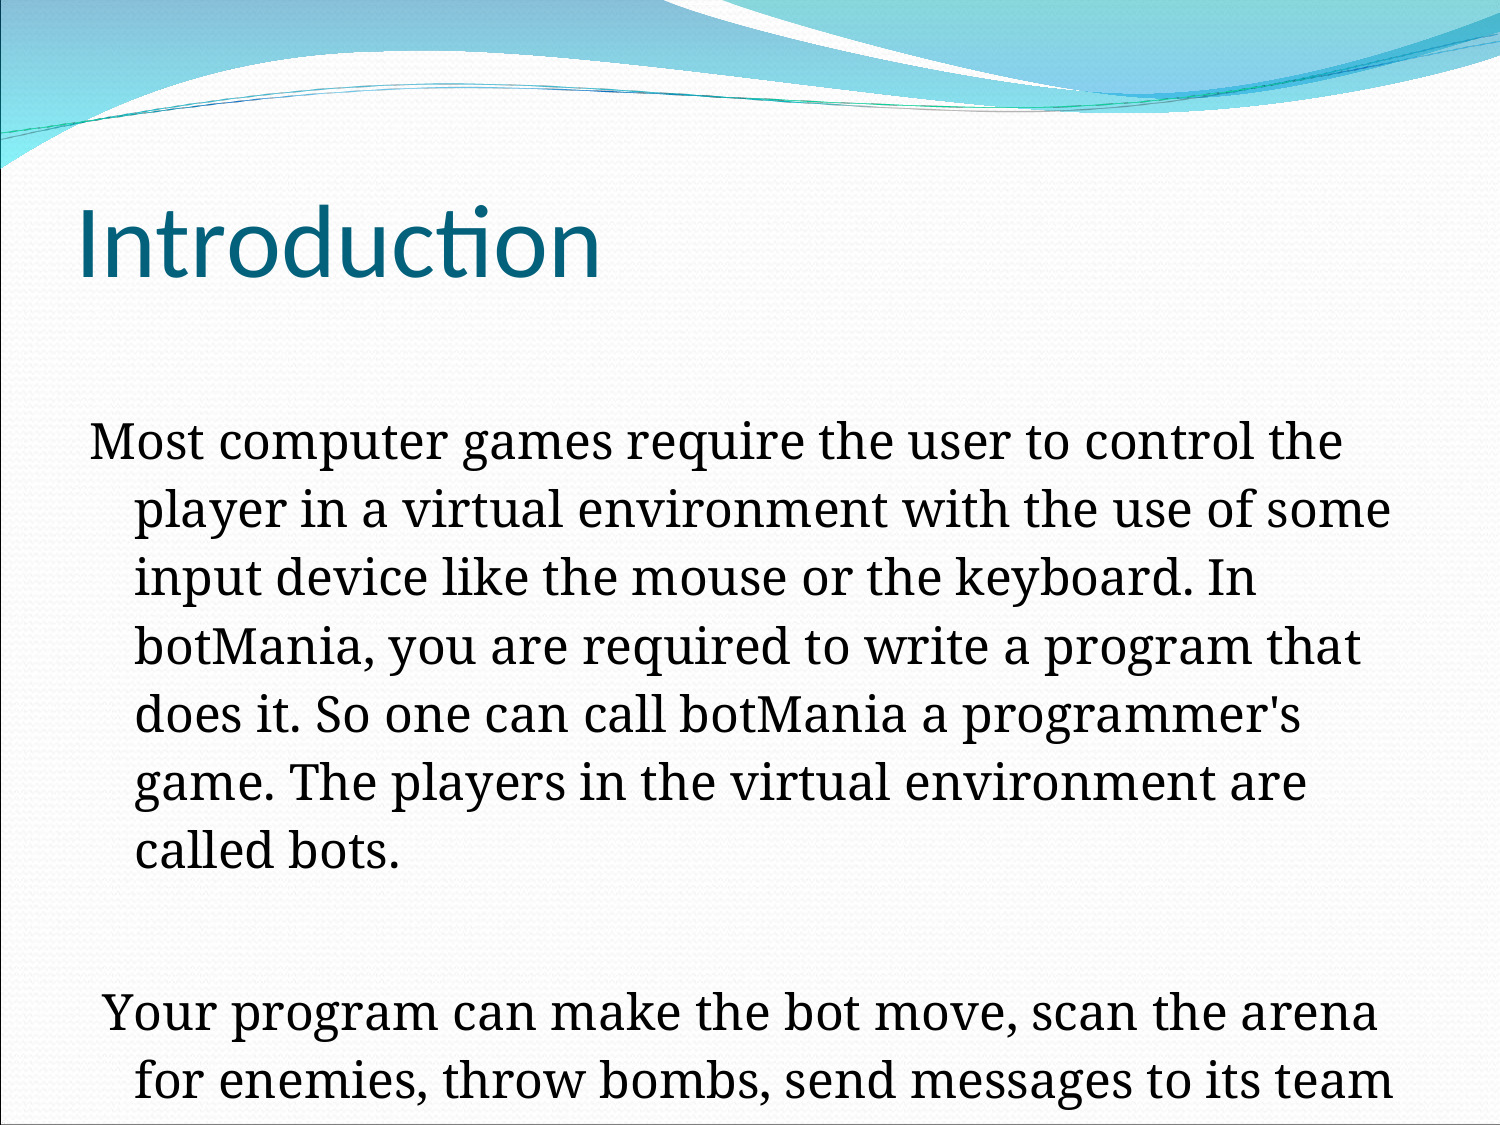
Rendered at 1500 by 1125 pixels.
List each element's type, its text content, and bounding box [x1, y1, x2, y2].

list Most computer games require the user to control the player in a virtual environment with the use of some input device like the mouse or the keyboard. In botMania, you are required to write a program that does it. So one can call botMania a programmer's game. The players in the virtual environment are called bots. Your program can make the bot move, scan the arena for enemies, throw bombs, send messages to its team members, etc. [75, 317, 1426, 1125]
picture [0, 0, 1500, 1125]
title Introduction [75, 115, 1426, 304]
